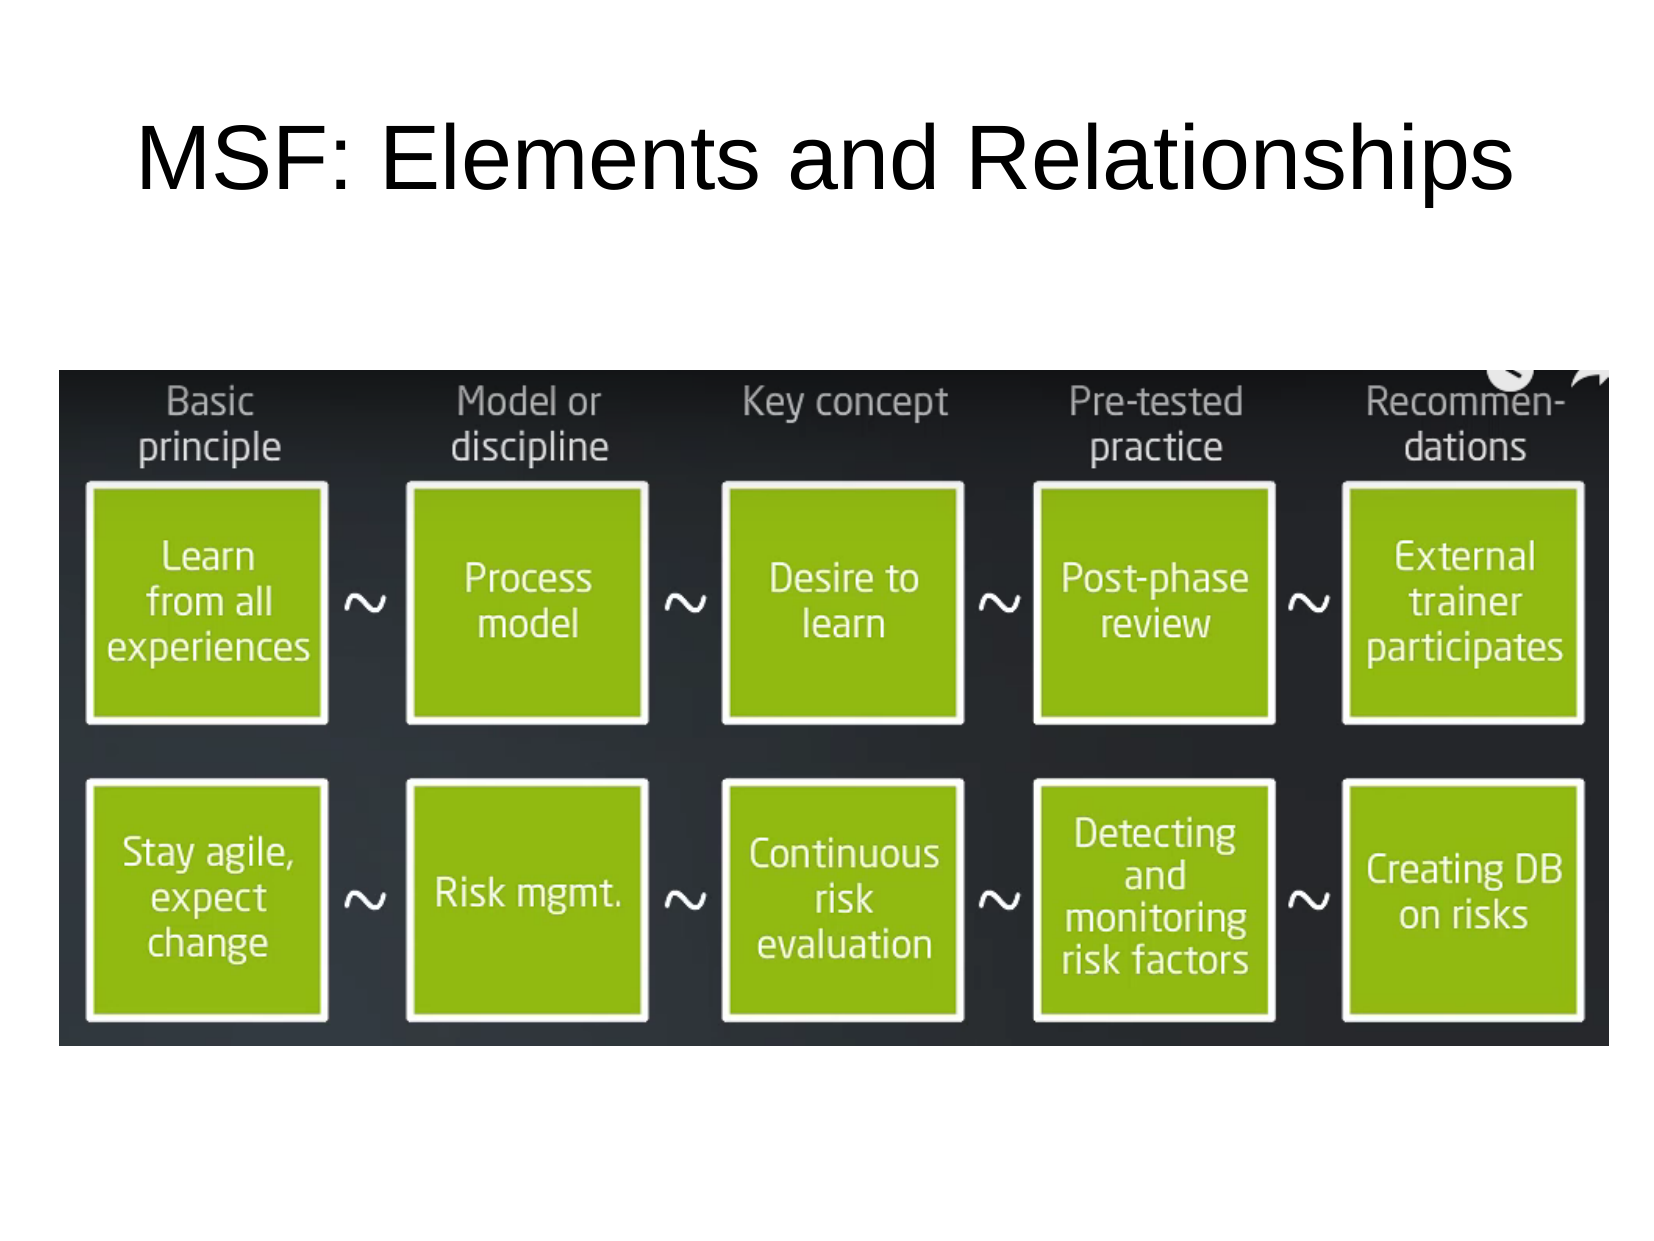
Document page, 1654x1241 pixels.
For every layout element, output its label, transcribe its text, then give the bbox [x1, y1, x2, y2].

picture [59, 370, 1609, 1046]
title MSF: Elements and Relationships [82, 49, 1571, 257]
